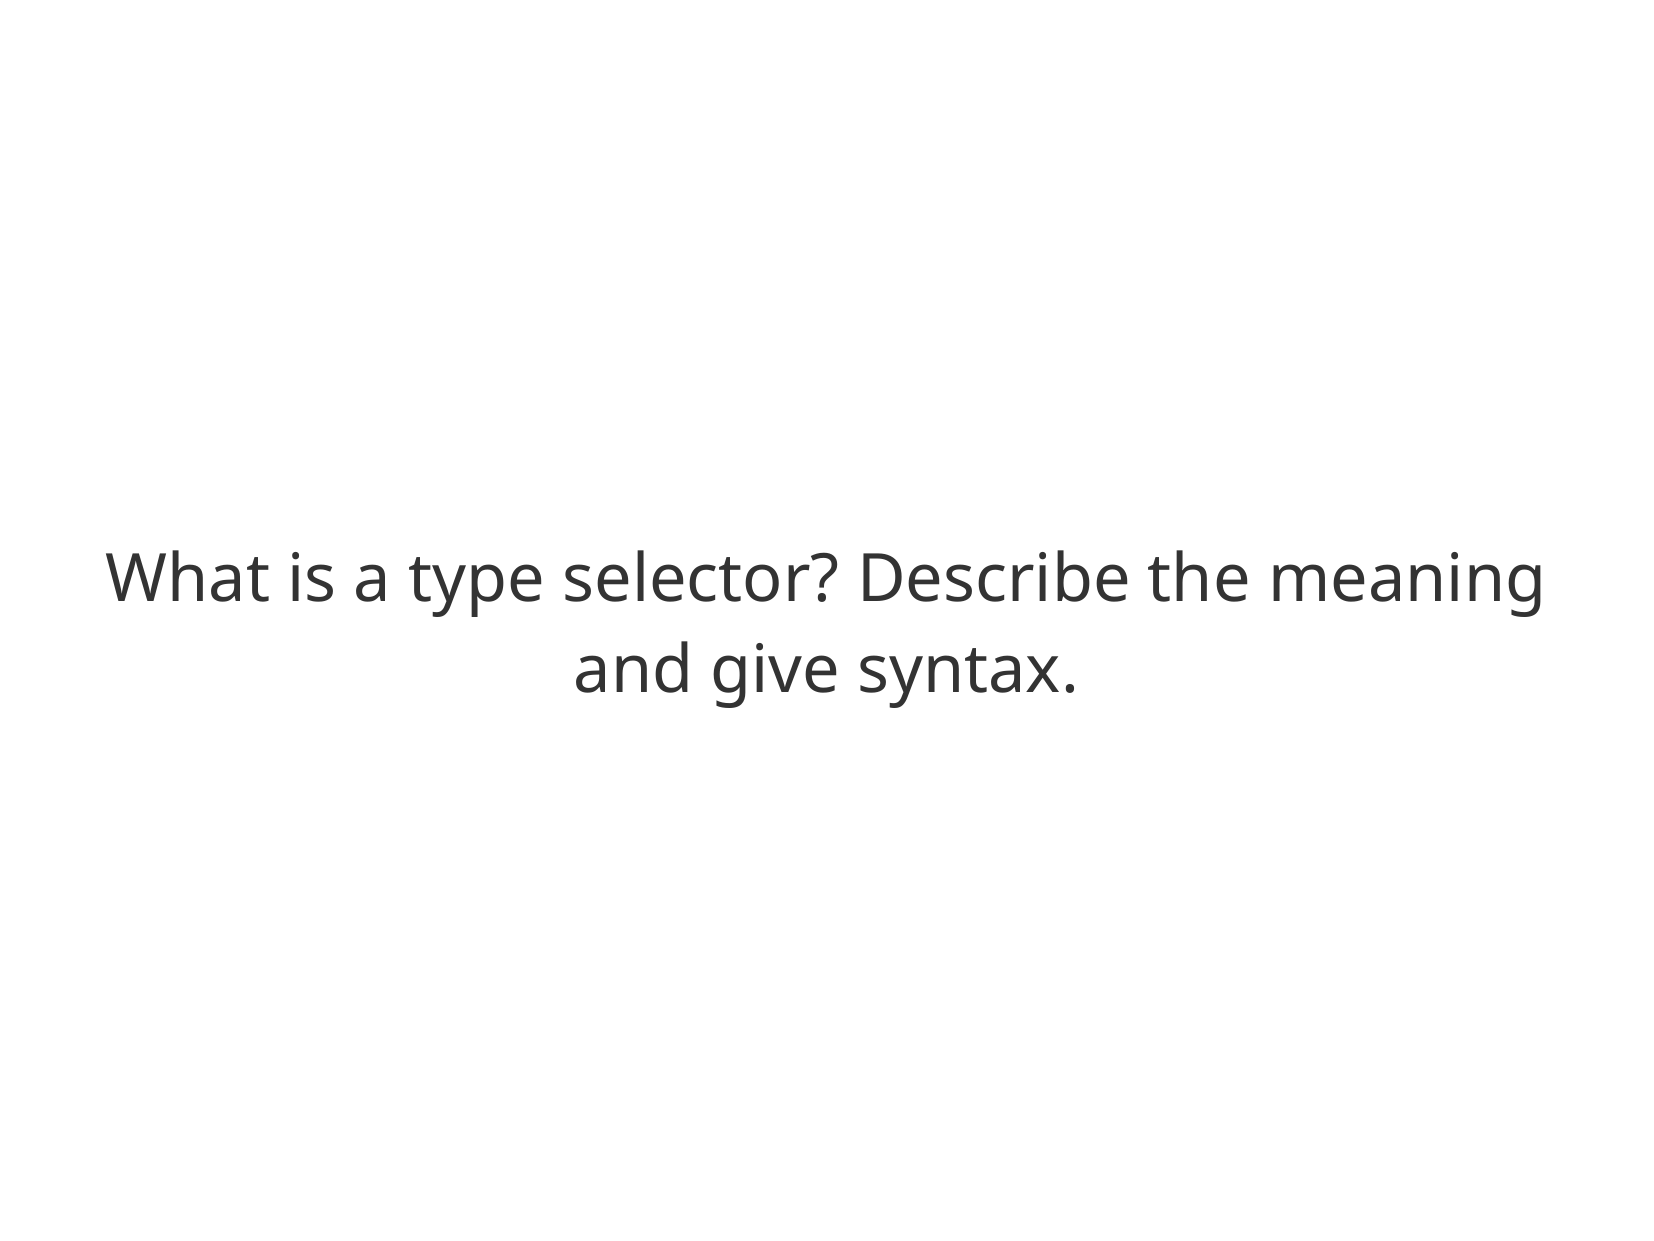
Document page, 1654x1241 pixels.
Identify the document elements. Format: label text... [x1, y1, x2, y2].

subtitle What is a type selector? Describe the meaning and give syntax. [82, 49, 1571, 1193]
